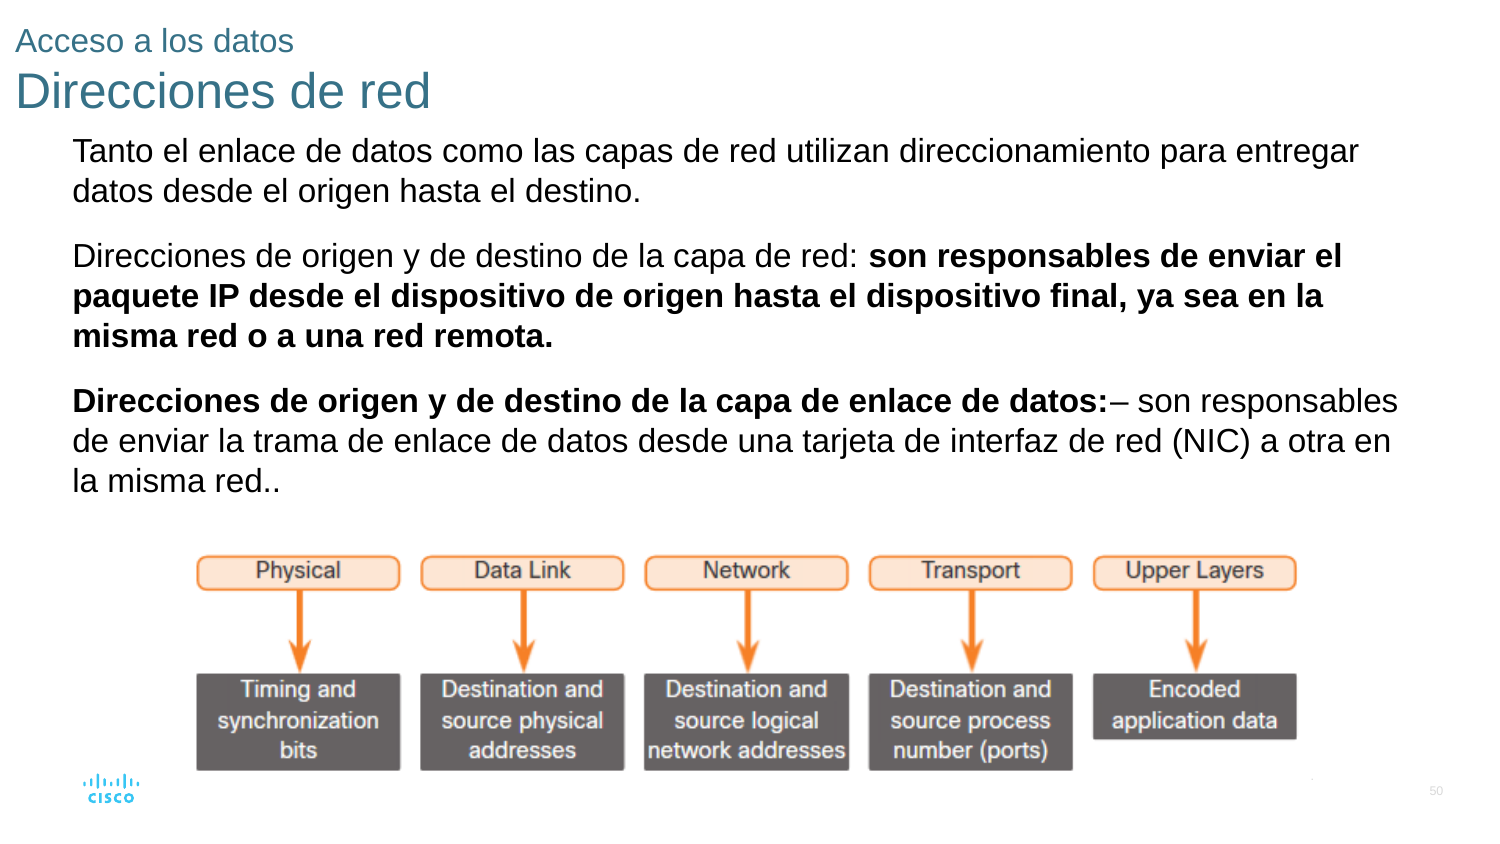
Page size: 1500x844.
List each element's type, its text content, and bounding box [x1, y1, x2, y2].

list Tanto el enlace de datos como las capas de red utilizan direccionamiento para entregar datos desde el origen hasta el destino. Direcciones de origen y de destino de la capa de red: son responsables de enviar el paquete IP desde el dispositivo de origen hasta el dispositivo final, ya sea en la misma red o a una red remota. Direcciones de origen y de destino de la capa de enlace de datos:– son responsables de enviar la trama de enlace de datos desde una tarjeta de interfaz de red (NIC) a otra en la misma red.. [57, 122, 1443, 490]
title Acceso a los datos Direcciones de red [0, 6, 1500, 131]
picture [189, 522, 1311, 796]
